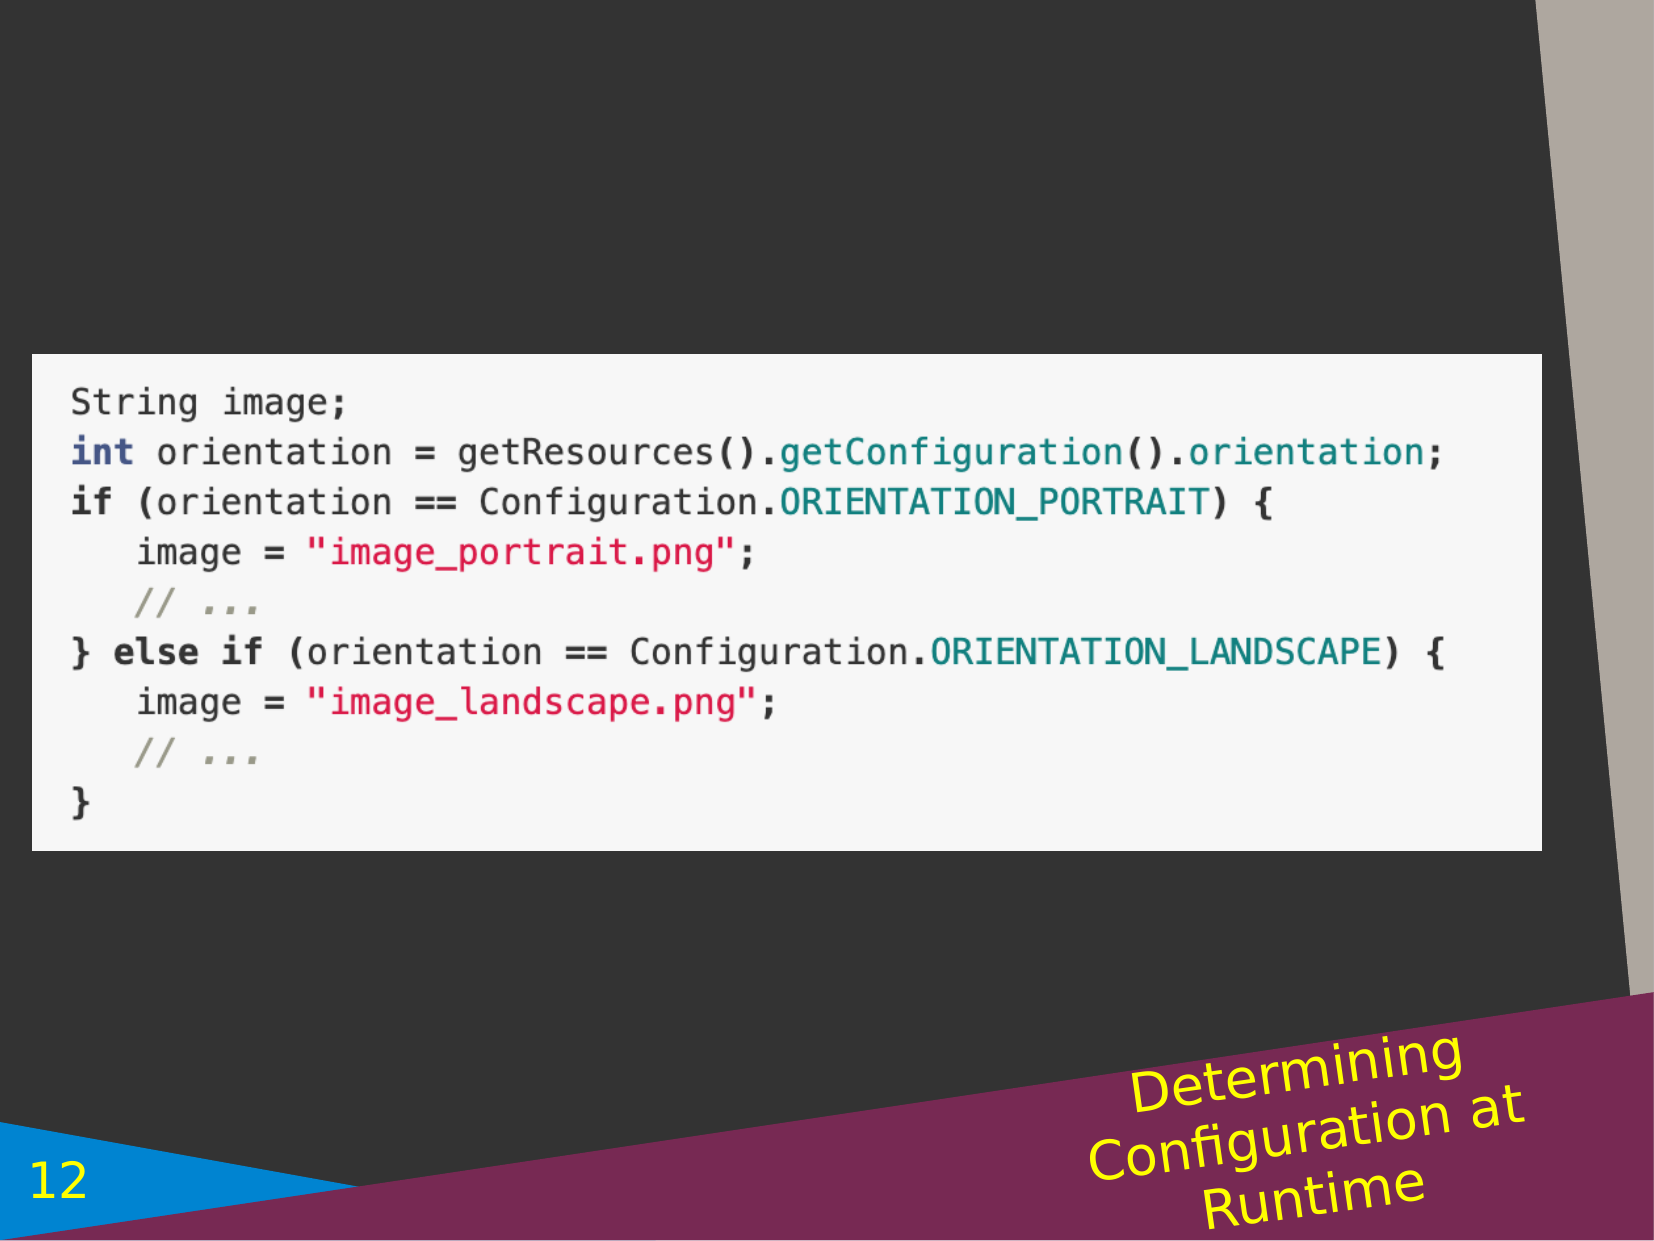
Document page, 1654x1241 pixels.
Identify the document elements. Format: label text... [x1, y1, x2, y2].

picture [32, 354, 1542, 851]
title Determining Configuration at Runtime [956, 992, 1654, 1241]
